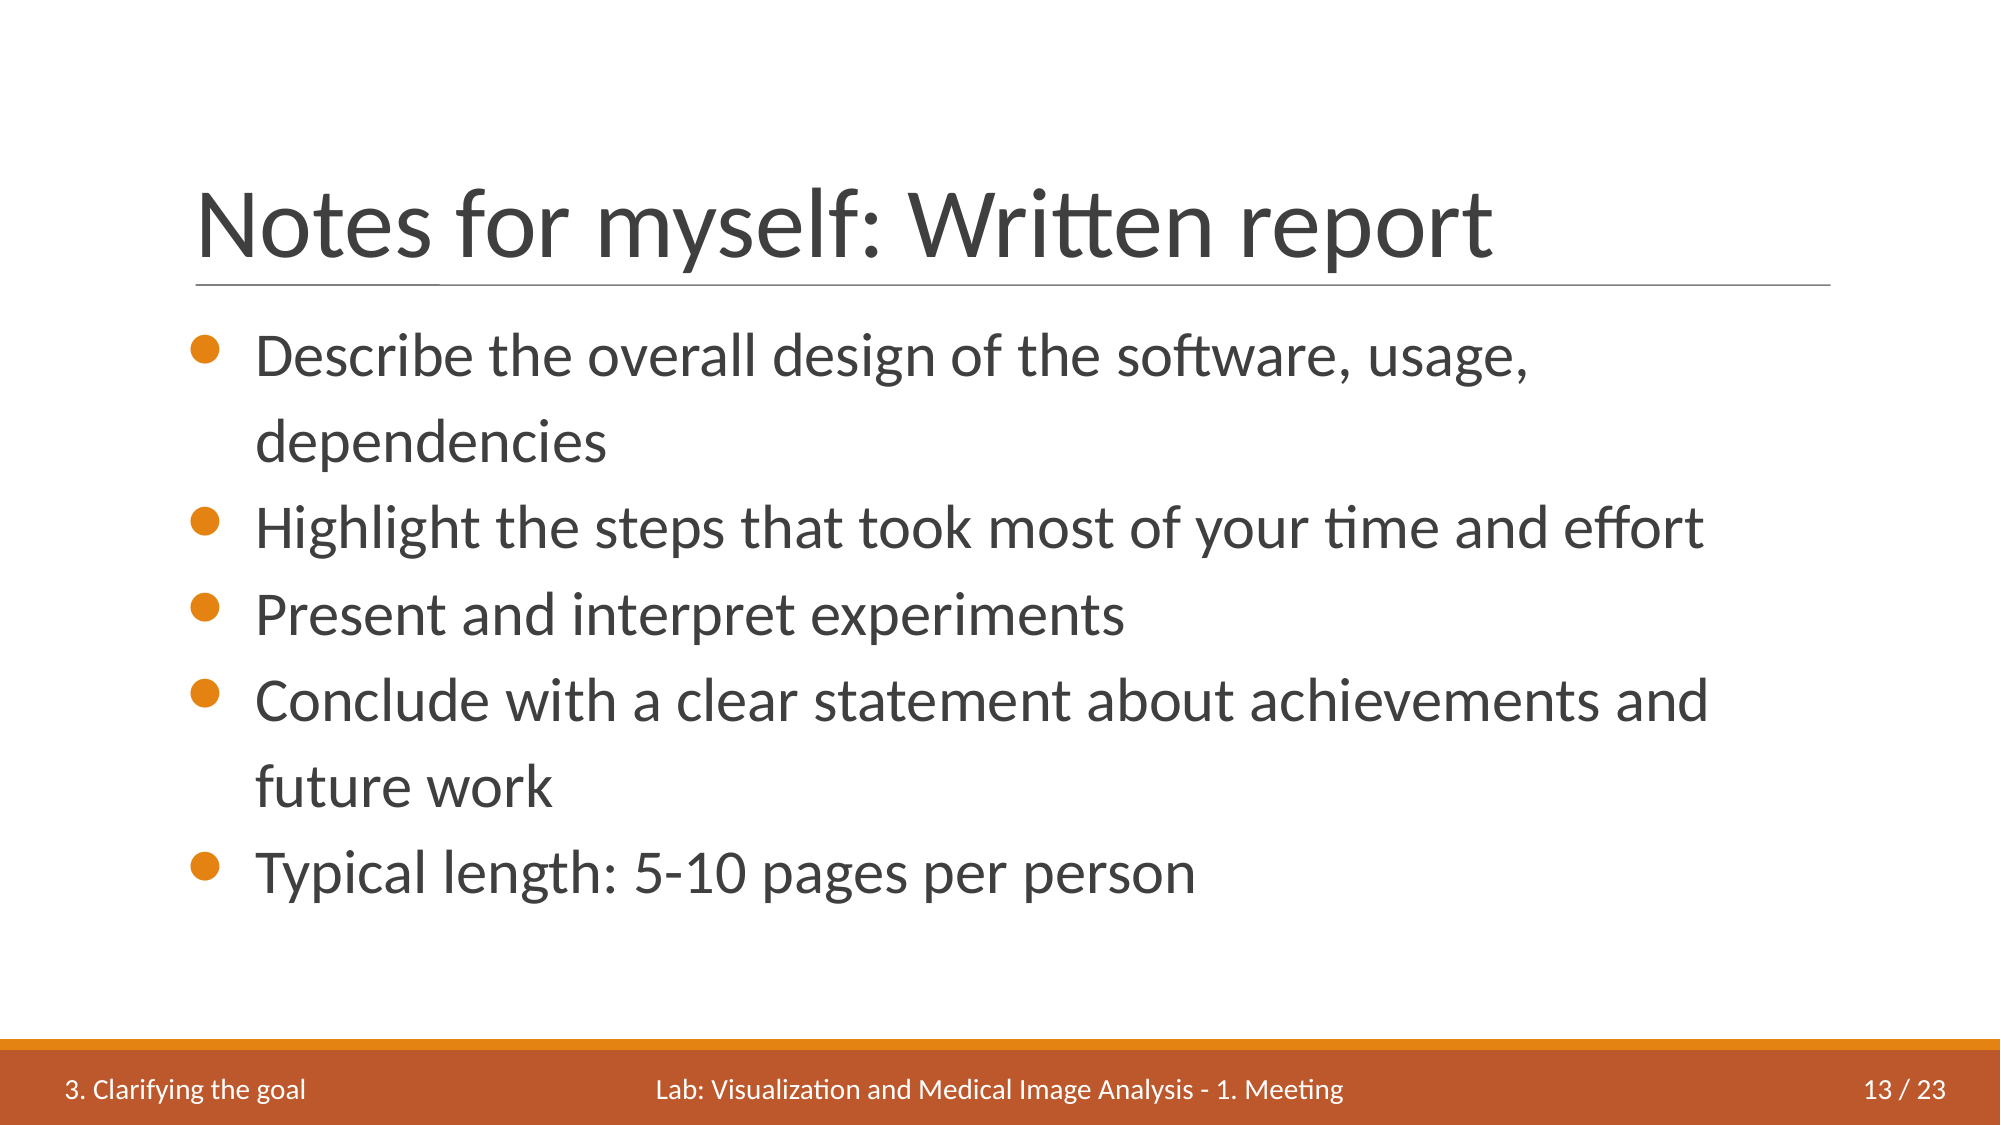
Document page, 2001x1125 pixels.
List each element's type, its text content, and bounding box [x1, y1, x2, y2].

slide_number Lab: Visualization and Medical Image Analysis - 1. Meeting [552, 753, 1448, 1125]
slide_number 1 / 23 [1741, 753, 1962, 1125]
list Describe the overall design of the software, usage, dependencies Highlight the steps that took most of your time and effort Present and interpret experiments Conclude with a clear statement about achievements and future work Typical length: 5-10 pages per person [180, 302, 1830, 941]
slide_number 3. Clarifying the goal [49, 753, 356, 1125]
title Notes for myself: Written report [180, 47, 1830, 285]
